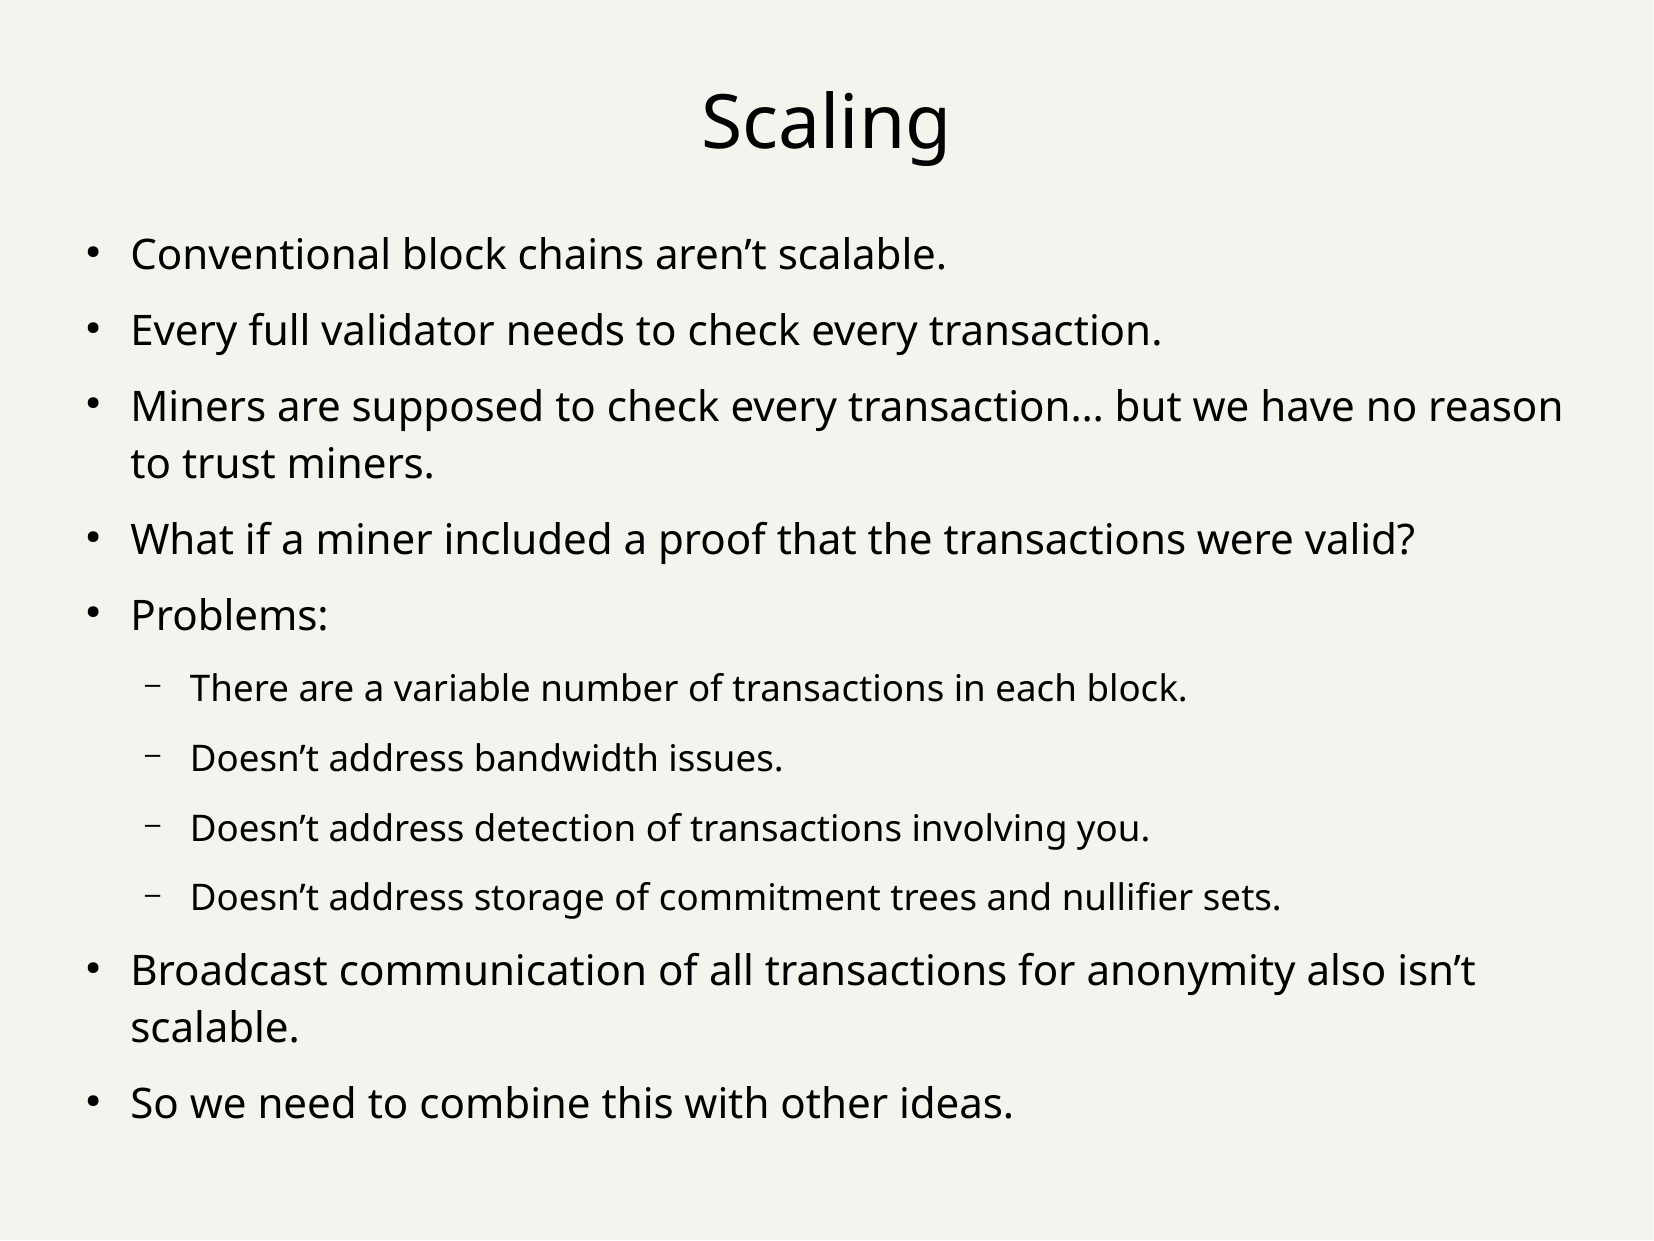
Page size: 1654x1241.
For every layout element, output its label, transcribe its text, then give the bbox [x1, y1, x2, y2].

title Scaling [82, 49, 1571, 189]
list Conventional block chains aren’t scalable. Every full validator needs to check every transaction. Miners are supposed to check every transaction… but we have no reason to trust miners. What if a miner included a proof that the transactions were valid? Problems: There are a variable number of transactions in each block. Doesn’t address bandwidth issues. Doesn’t address detection of transactions involving you. Doesn’t address storage of commitment trees and nullifier sets. Broadcast communication of all transactions for anonymity also isn’t scalable. So we need to combine this with other ideas. [70, 224, 1571, 1134]
